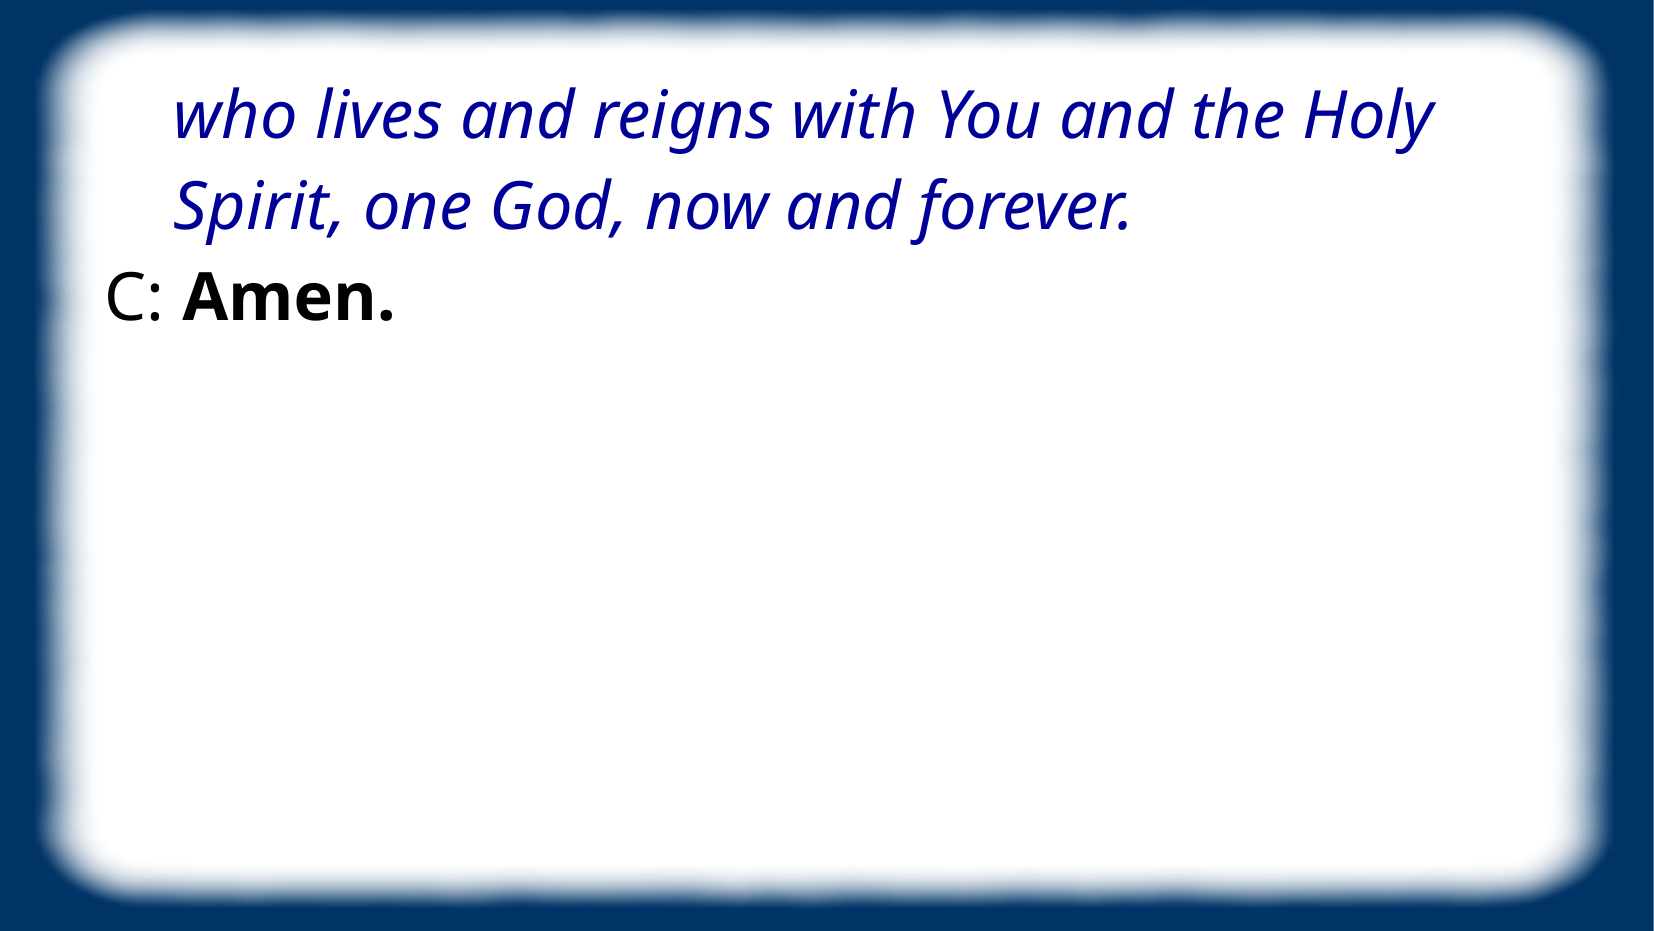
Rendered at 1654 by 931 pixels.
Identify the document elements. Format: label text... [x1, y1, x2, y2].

picture [0, 0, 1654, 931]
text_box who lives and reigns with You and the Holy Spirit, one God, now and forever. C: Amen. [90, 60, 1546, 342]
